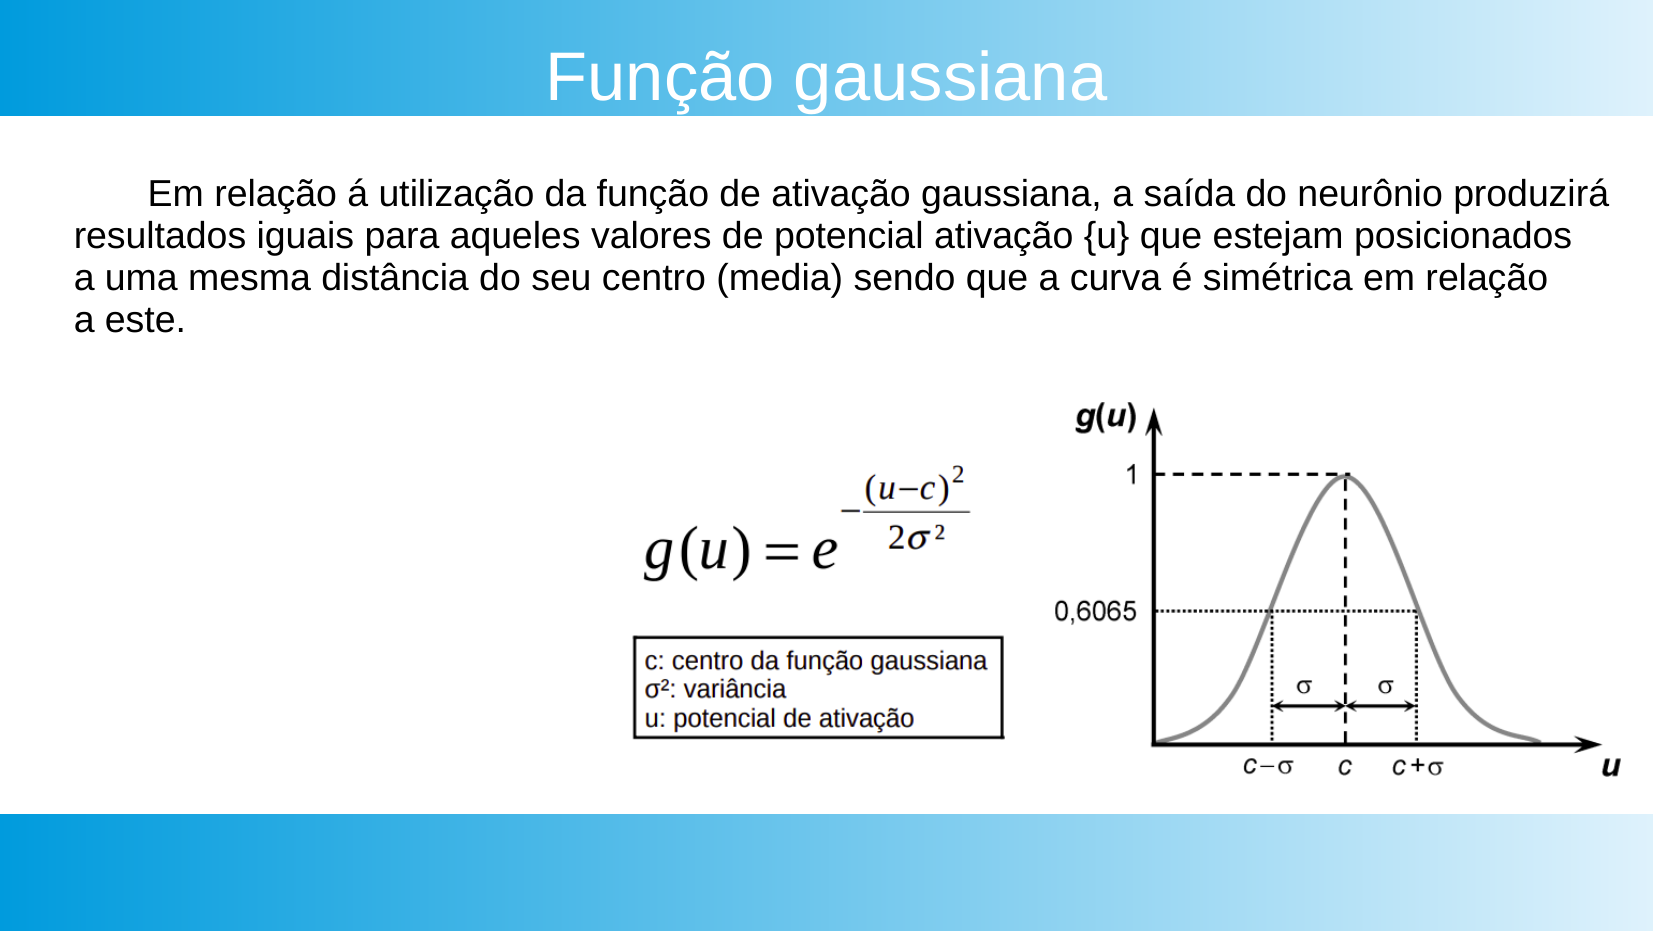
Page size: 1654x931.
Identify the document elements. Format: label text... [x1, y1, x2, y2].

text_box Em relação á utilização da função de ativação gaussiana, a saída do neurônio produzirá resultados iguais para aqueles valores de potencial ativação {u} que estejam posicionados a uma mesma distância do seu centro (media) sendo que a curva é simétrica em relação a este. [59, 165, 1635, 349]
picture [611, 401, 1623, 792]
title Função gaussiana [82, 37, 1571, 116]
